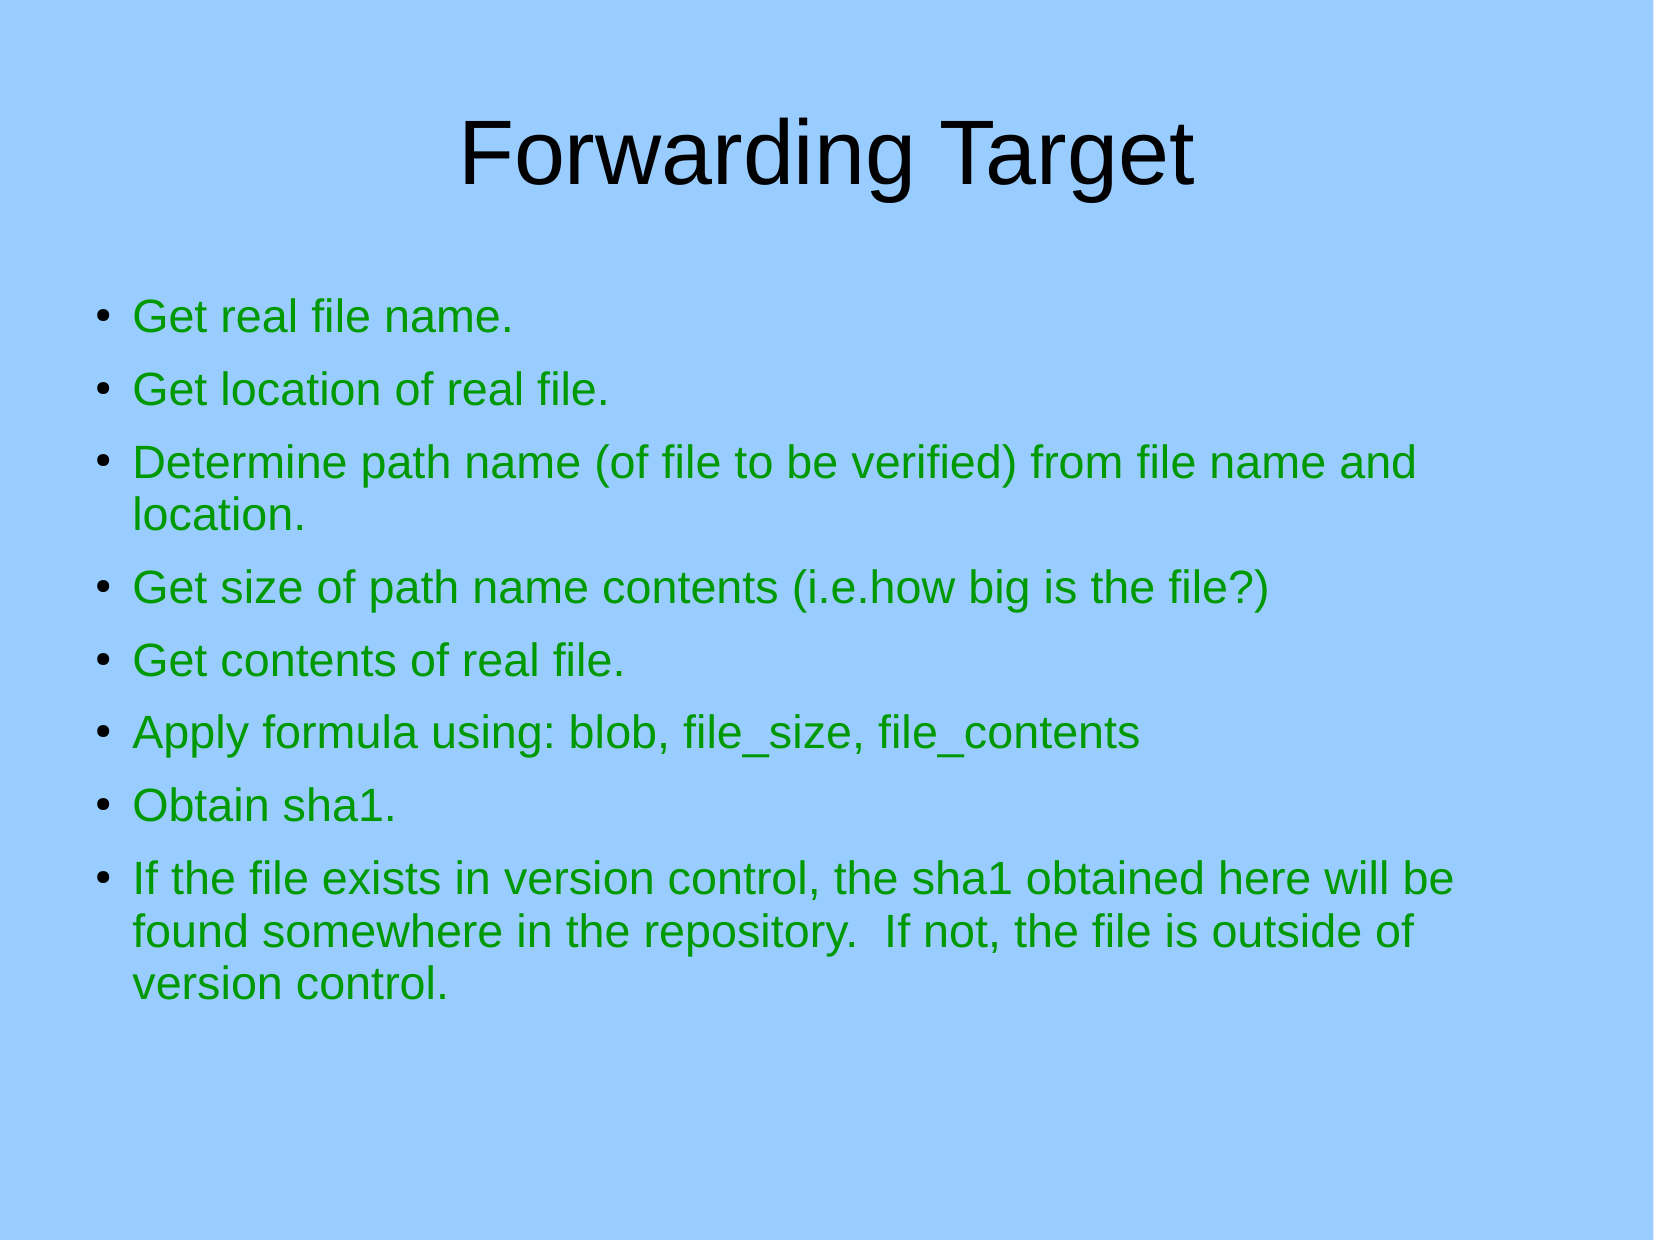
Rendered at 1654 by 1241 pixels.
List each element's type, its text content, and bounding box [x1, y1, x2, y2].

list Get real file name. Get location of real file. Determine path name (of file to be verified) from file name and location. Get size of path name contents (i.e.how big is the file?) Get contents of real file. Apply formula using: blob, file_size, file_contents Obtain sha1. If the file exists in version control, the sha1 obtained here will be found somewhere in the repository. If not, the file is outside of version control. [82, 290, 1538, 1010]
title Forwarding Target [82, 49, 1571, 257]
